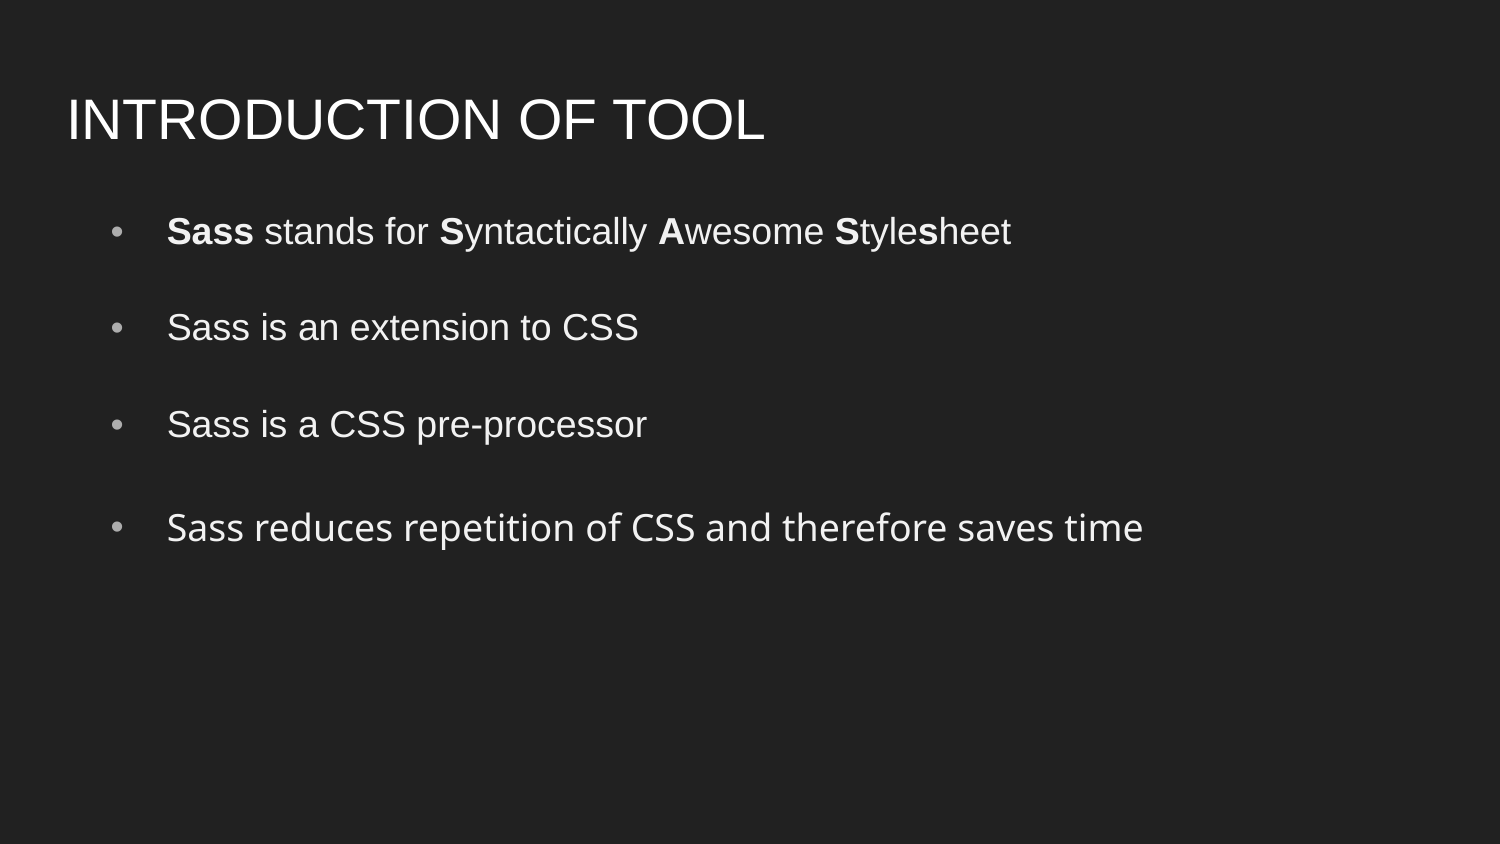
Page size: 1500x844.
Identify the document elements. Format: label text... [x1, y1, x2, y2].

list Sass stands for Syntactically Awesome Stylesheet Sass is an extension to CSS Sass is a CSS pre-processor Sass reduces repetition of CSS and therefore saves time [76, 189, 1449, 750]
title INTRODUCTION OF TOOL [51, 72, 1449, 167]
